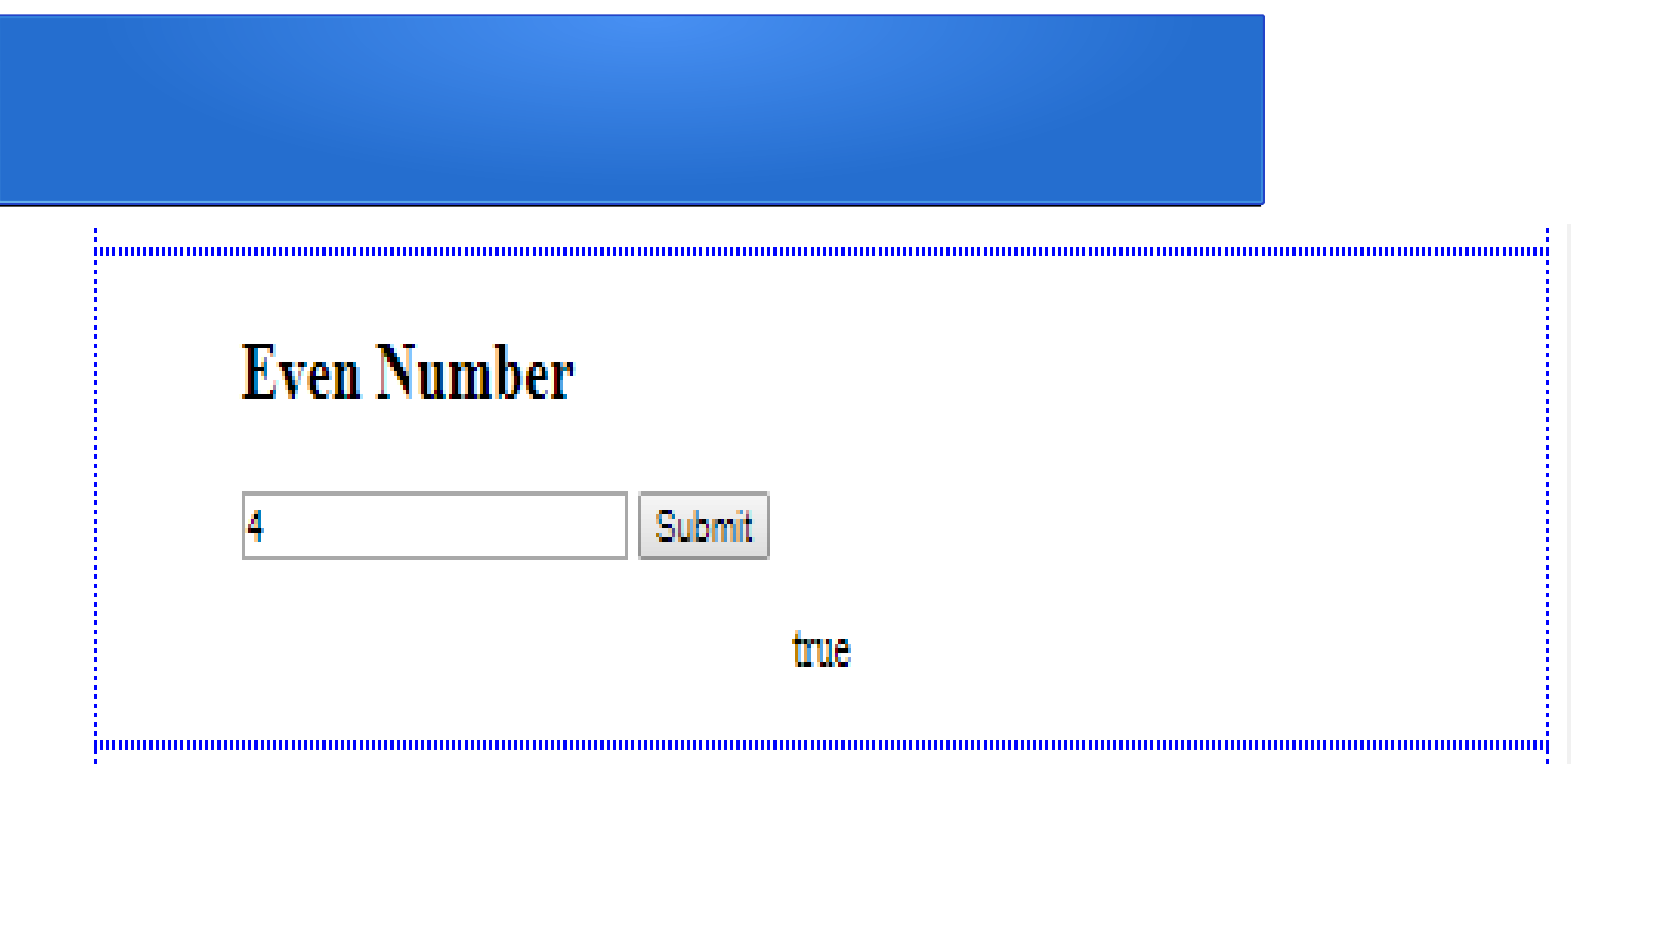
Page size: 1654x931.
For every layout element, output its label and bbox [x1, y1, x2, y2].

picture [82, 224, 1571, 764]
